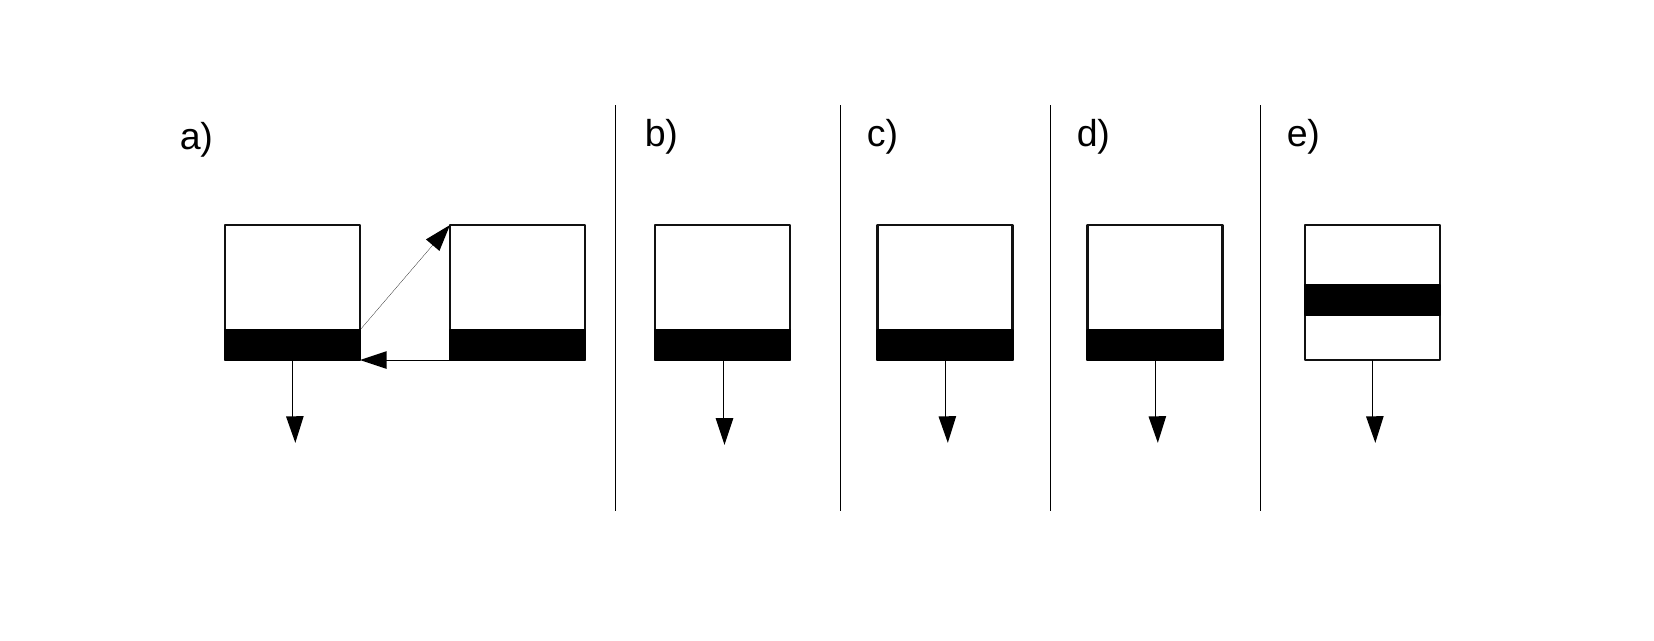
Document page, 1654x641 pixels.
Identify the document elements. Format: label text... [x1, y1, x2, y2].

text_box [1087, 330, 1223, 361]
text_box c) [852, 105, 916, 162]
text_box b) [630, 105, 693, 162]
text_box a) [165, 108, 228, 166]
text_box [655, 330, 791, 361]
text_box [1305, 285, 1441, 316]
text_box [225, 330, 361, 361]
text_box e) [1272, 105, 1336, 162]
text_box [450, 330, 586, 361]
text_box [877, 330, 1013, 361]
text_box d) [1062, 105, 1126, 162]
